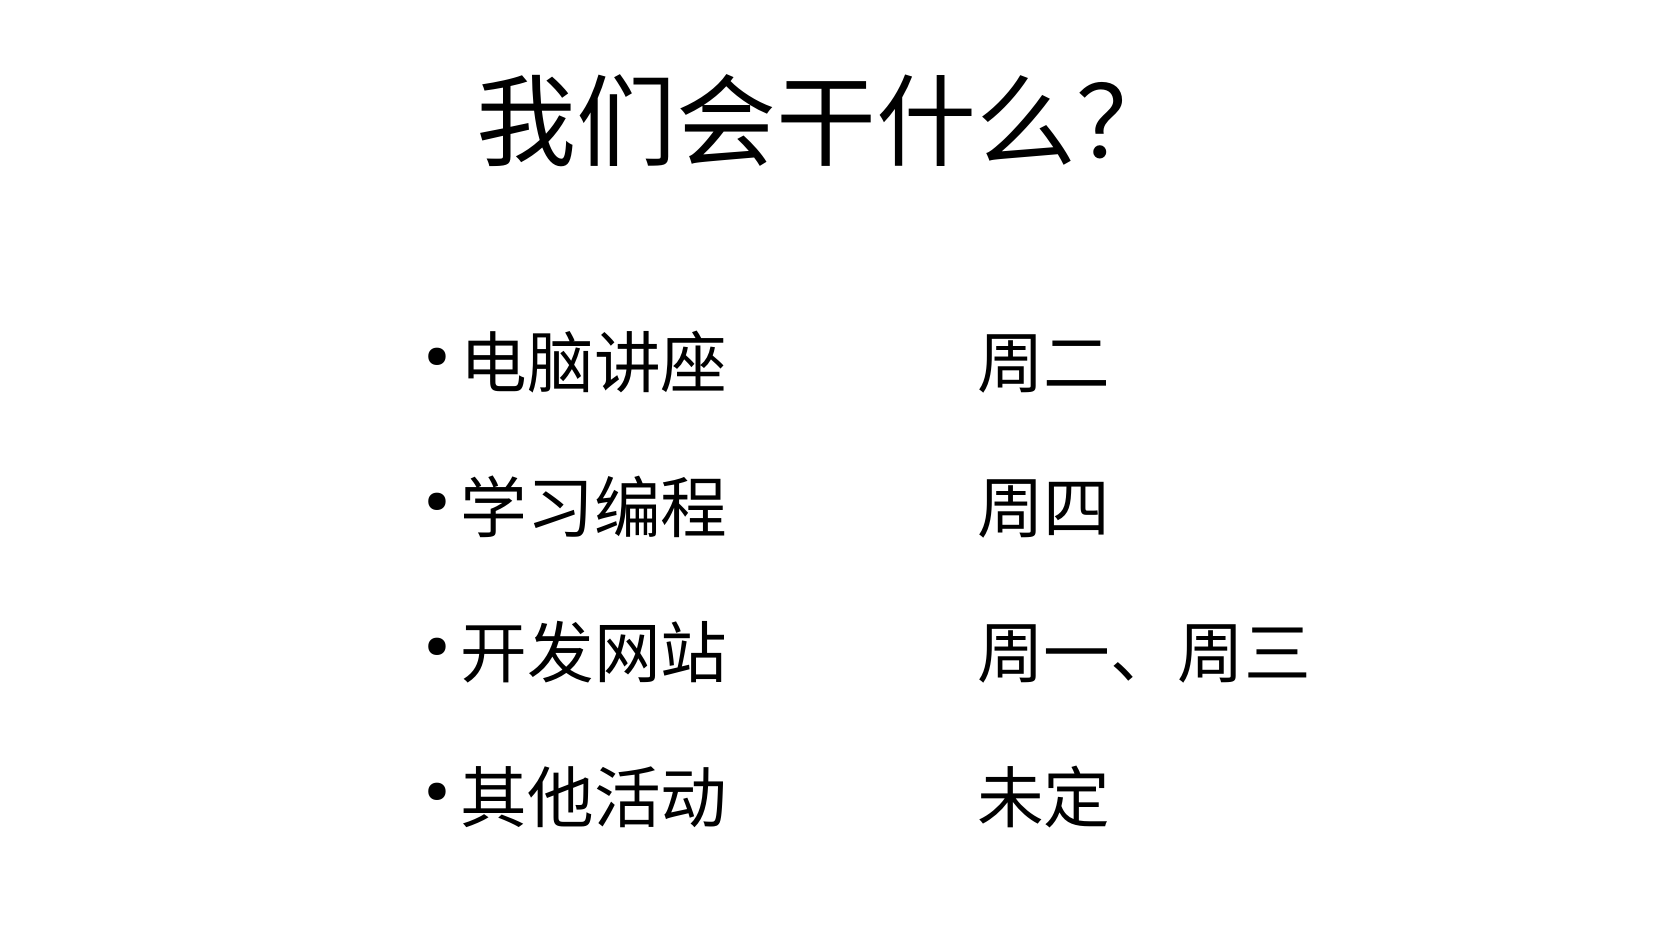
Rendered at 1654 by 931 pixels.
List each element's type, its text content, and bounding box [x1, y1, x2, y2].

title 我们会干什么？ [82, 37, 1571, 193]
subtitle 电脑讲座 周二 学习编程 周四 开发网站 周一、周三 其他活动 未定 [425, 217, 1571, 886]
